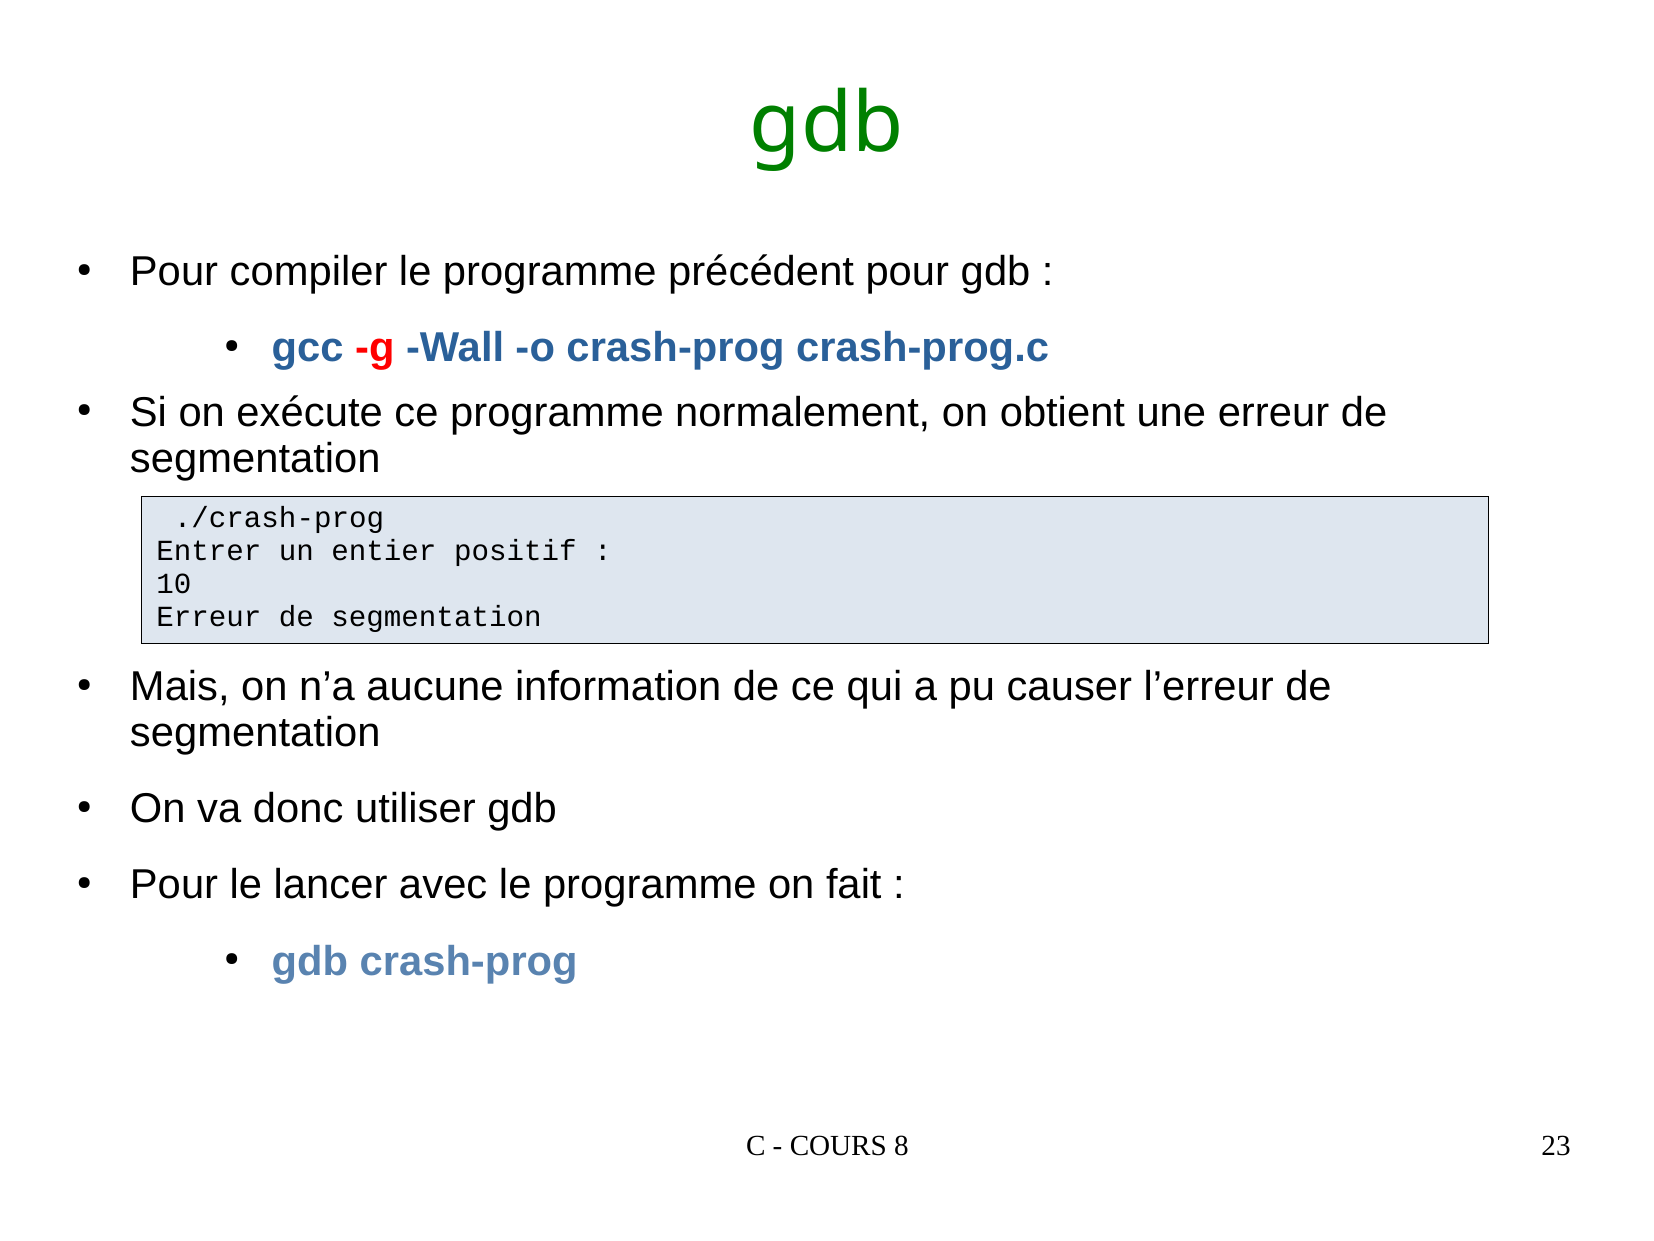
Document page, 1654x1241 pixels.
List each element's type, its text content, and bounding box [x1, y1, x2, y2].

text_box ./crash-prog Entrer un entier positif : 10 Erreur de segmentation [141, 496, 1489, 644]
title gdb [82, 49, 1571, 189]
list Pour compiler le programme précédent pour gdb : gcc -g -Wall -o crash-prog crash-prog.c Si on exécute ce programme normalement, on obtient une erreur de segmentation Mais, on n’a aucune information de ce qui a pu causer l’erreur de segmentation On va donc utiliser gdb Pour le lancer avec le programme on fait : gdb crash-prog [59, 248, 1548, 1063]
